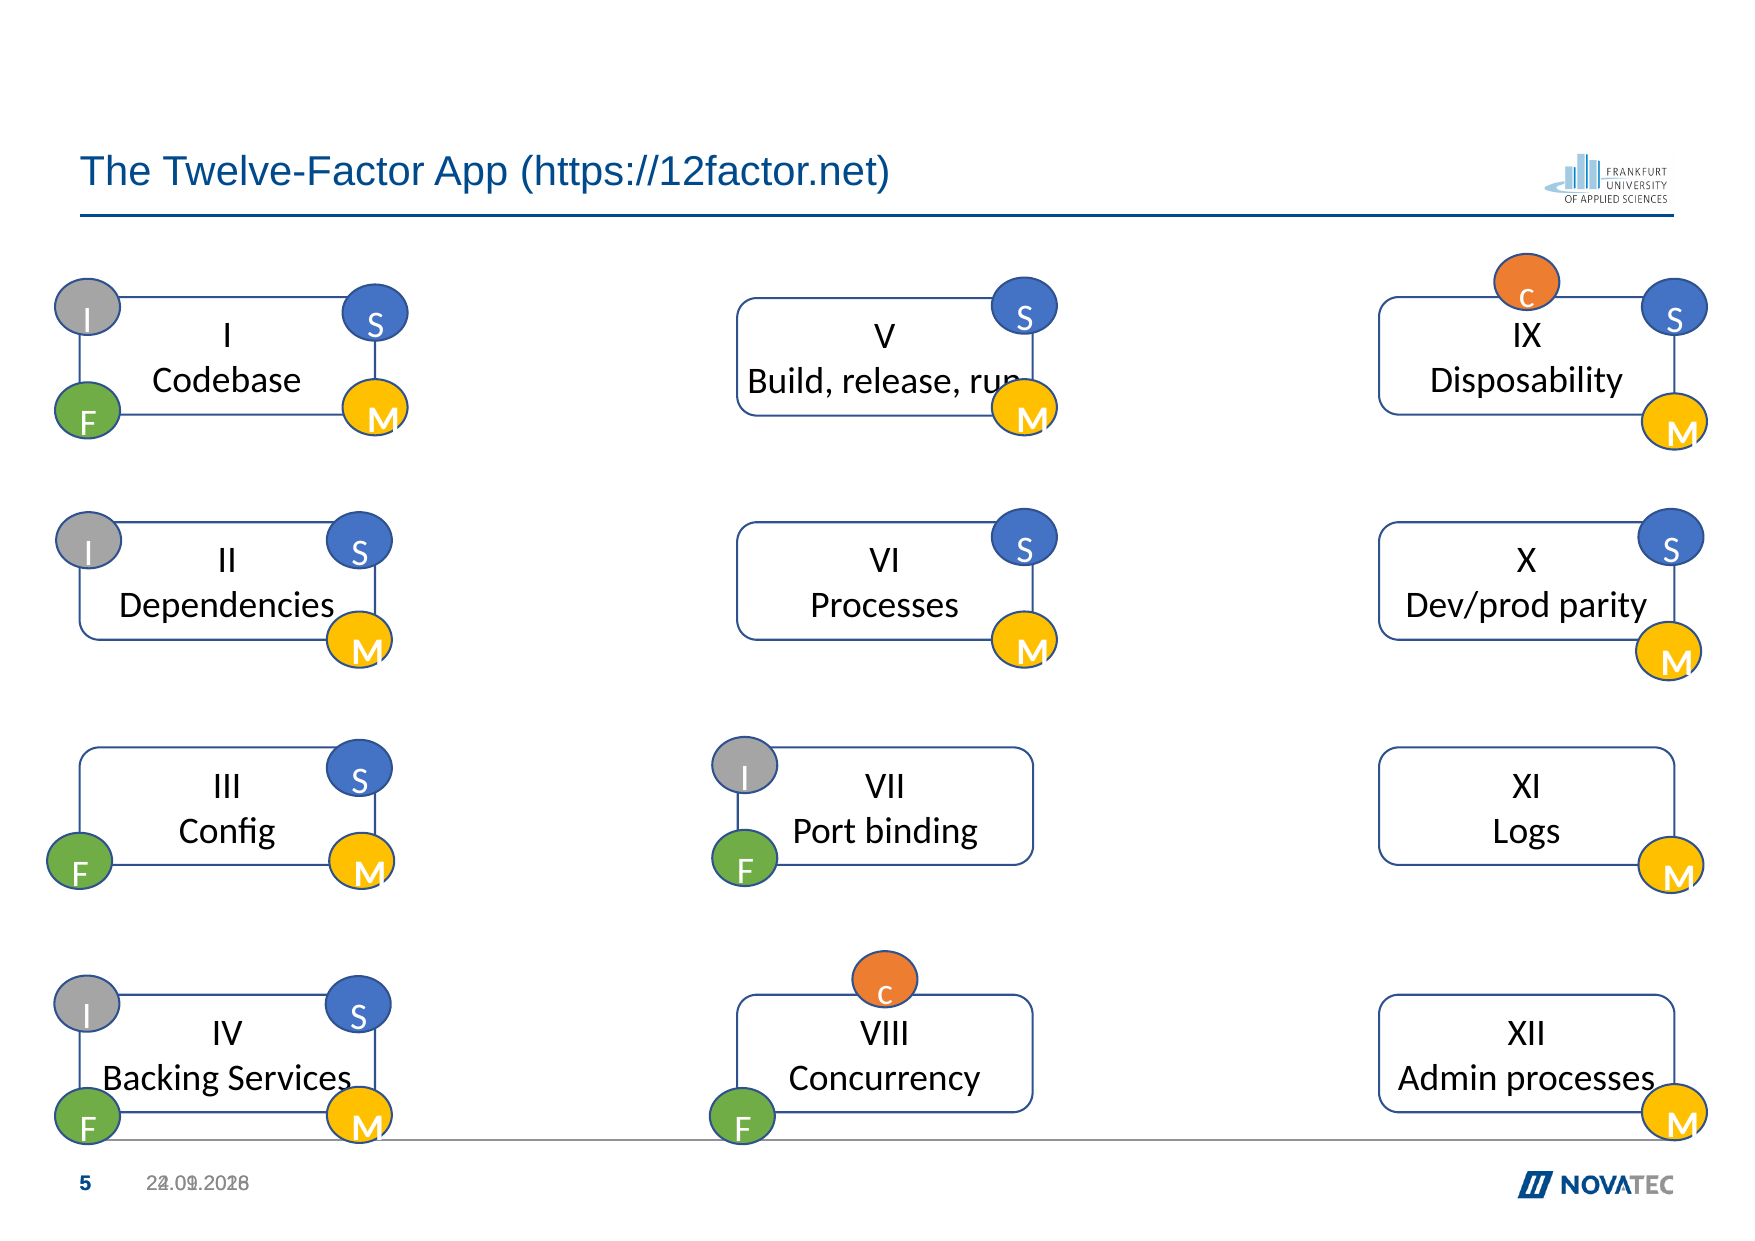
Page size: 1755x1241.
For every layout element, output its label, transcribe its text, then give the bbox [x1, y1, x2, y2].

text_box 22.01.2018 [146, 1149, 276, 1216]
text_box M [1638, 836, 1704, 893]
text_box S [1641, 278, 1707, 335]
text_box I Codebase [79, 297, 376, 415]
text_box I [55, 278, 121, 335]
text_box c [852, 951, 918, 1008]
text_box I [56, 512, 122, 569]
text_box III Config [79, 747, 376, 865]
text_box c [1494, 253, 1560, 310]
text_box M [326, 1086, 392, 1143]
text_box VIII Concurrency [737, 994, 1033, 1113]
text_box M [342, 379, 408, 436]
text_box F [47, 832, 113, 889]
text_box VII Port binding [737, 747, 1034, 865]
text_box I [712, 736, 778, 794]
picture [1539, 146, 1675, 213]
text_box I [54, 975, 120, 1032]
text_box M [991, 611, 1057, 668]
text_box M [991, 379, 1057, 436]
text_box IX Disposability [1379, 297, 1675, 415]
text_box S [1638, 508, 1704, 566]
text_box XII Admin processes [1379, 994, 1675, 1113]
text_box S [991, 508, 1057, 566]
text_box S [325, 976, 391, 1033]
text_box [79, 1149, 139, 1216]
text_box XI Logs [1379, 747, 1675, 865]
text_box VI Processes [737, 522, 1033, 640]
text_box M [326, 611, 392, 668]
text_box F [709, 1088, 775, 1145]
text_box M [1636, 621, 1702, 681]
text_box F [712, 829, 778, 887]
title The Twelve-Factor App (https://12factor.net) [79, 41, 1675, 241]
text_box F [55, 382, 121, 439]
text_box S [342, 284, 408, 341]
text_box F [55, 1088, 121, 1145]
text_box IV Backing Services [79, 994, 376, 1113]
text_box M [329, 832, 395, 889]
text_box X Dev/prod parity [1379, 522, 1675, 640]
text_box S [326, 739, 392, 796]
text_box S [326, 512, 392, 569]
text_box V Build, release, run [737, 298, 1033, 416]
text_box M [1641, 1084, 1707, 1141]
text_box S [991, 277, 1057, 334]
text_box M [1641, 393, 1707, 450]
text_box II Dependencies [79, 522, 376, 640]
